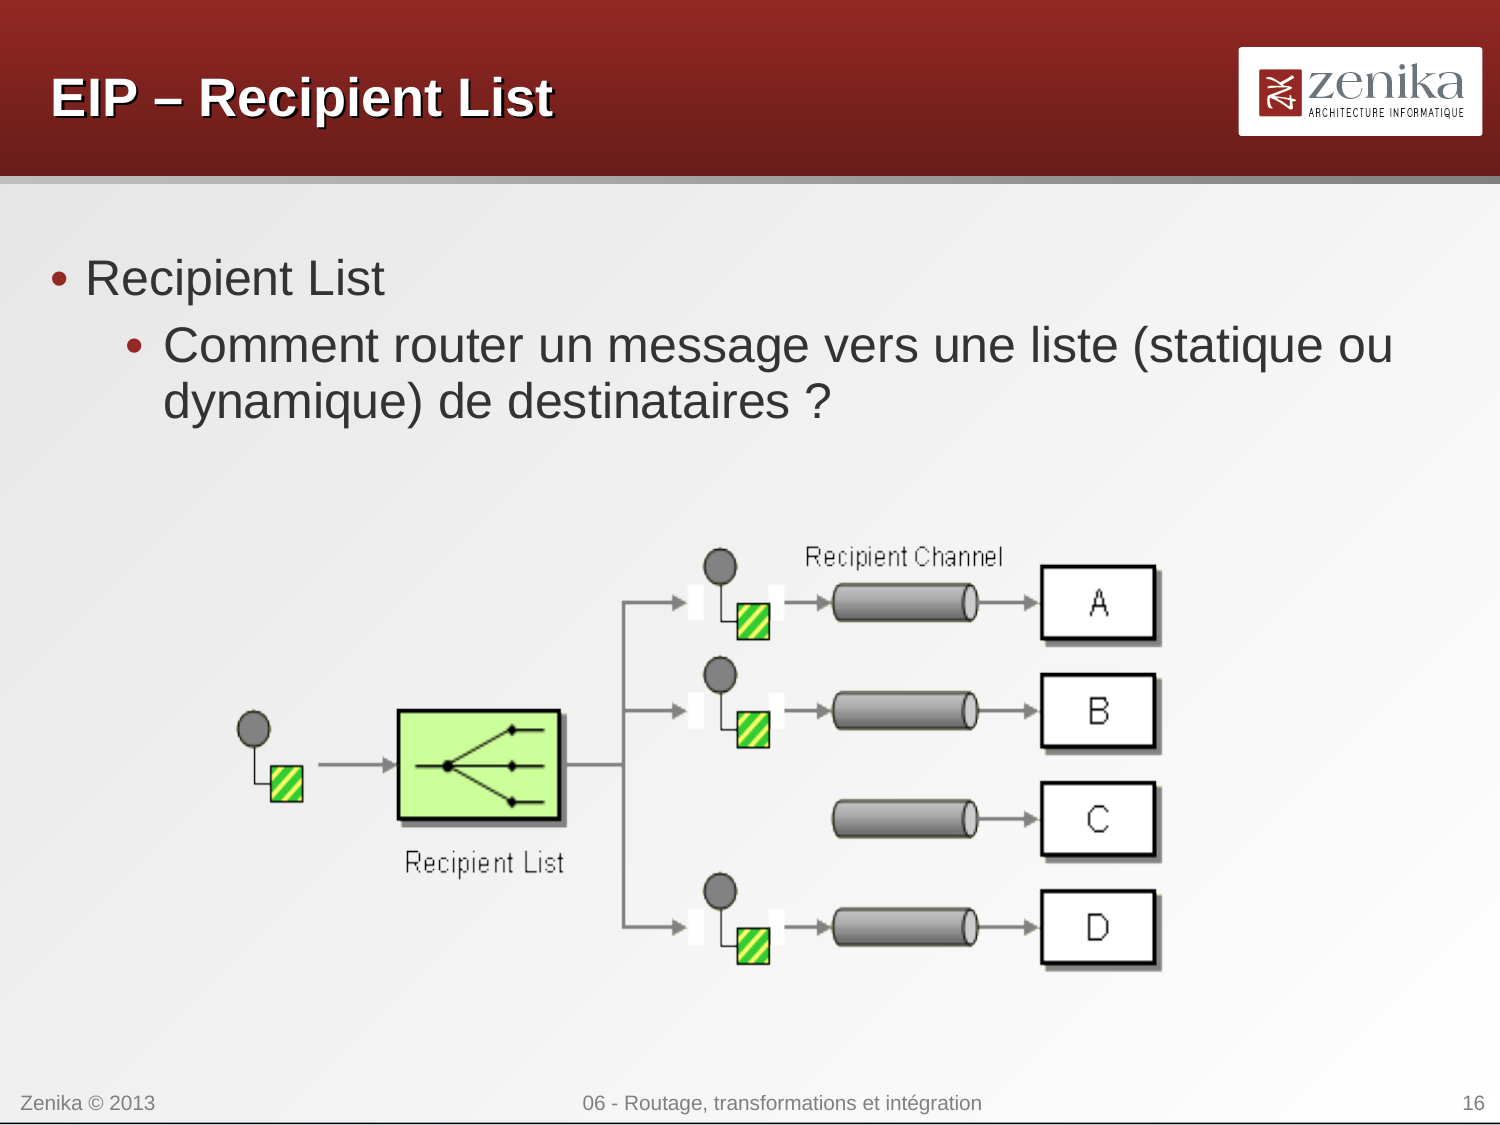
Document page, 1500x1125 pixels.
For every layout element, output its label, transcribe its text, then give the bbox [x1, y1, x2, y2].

picture [1257, 58, 1464, 125]
title EIP – Recipient List [50, 22, 1206, 172]
list Recipient List Comment router un message vers une liste (statique ou dynamique) de destinataires ? [50, 250, 1477, 1064]
picture [236, 531, 1165, 975]
